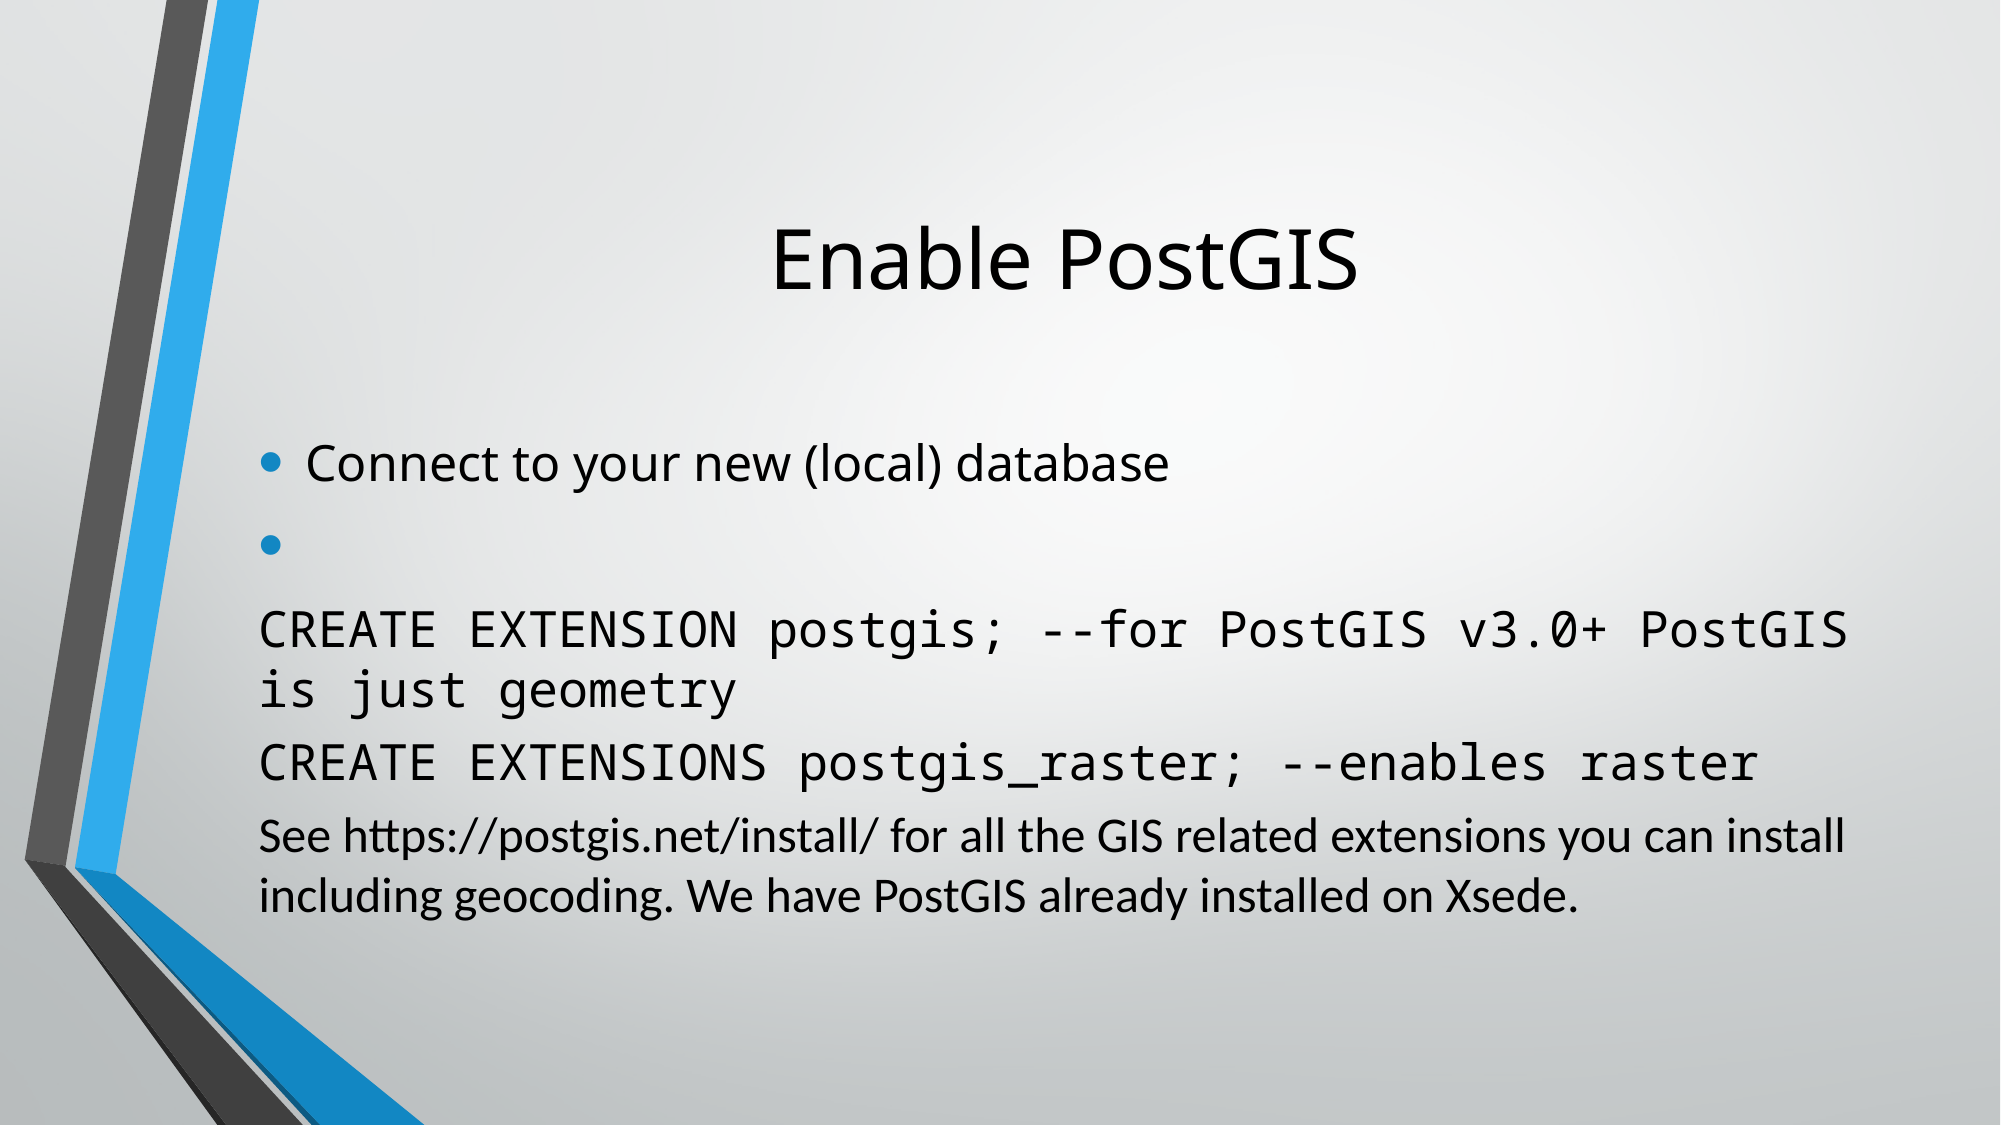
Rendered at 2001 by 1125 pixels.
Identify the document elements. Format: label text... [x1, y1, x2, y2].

title Enable PostGIS [243, 112, 1887, 363]
list Connect to your new (local) database CREATE EXTENSION postgis; --for PostGIS v3.0+ PostGIS is just geometry CREATE EXTENSIONS postgis_raster; --enables raster See https://postgis.net/install/ for all the GIS related extensions you can install including geocoding. We have PostGIS already installed on Xsede. [243, 363, 1887, 991]
